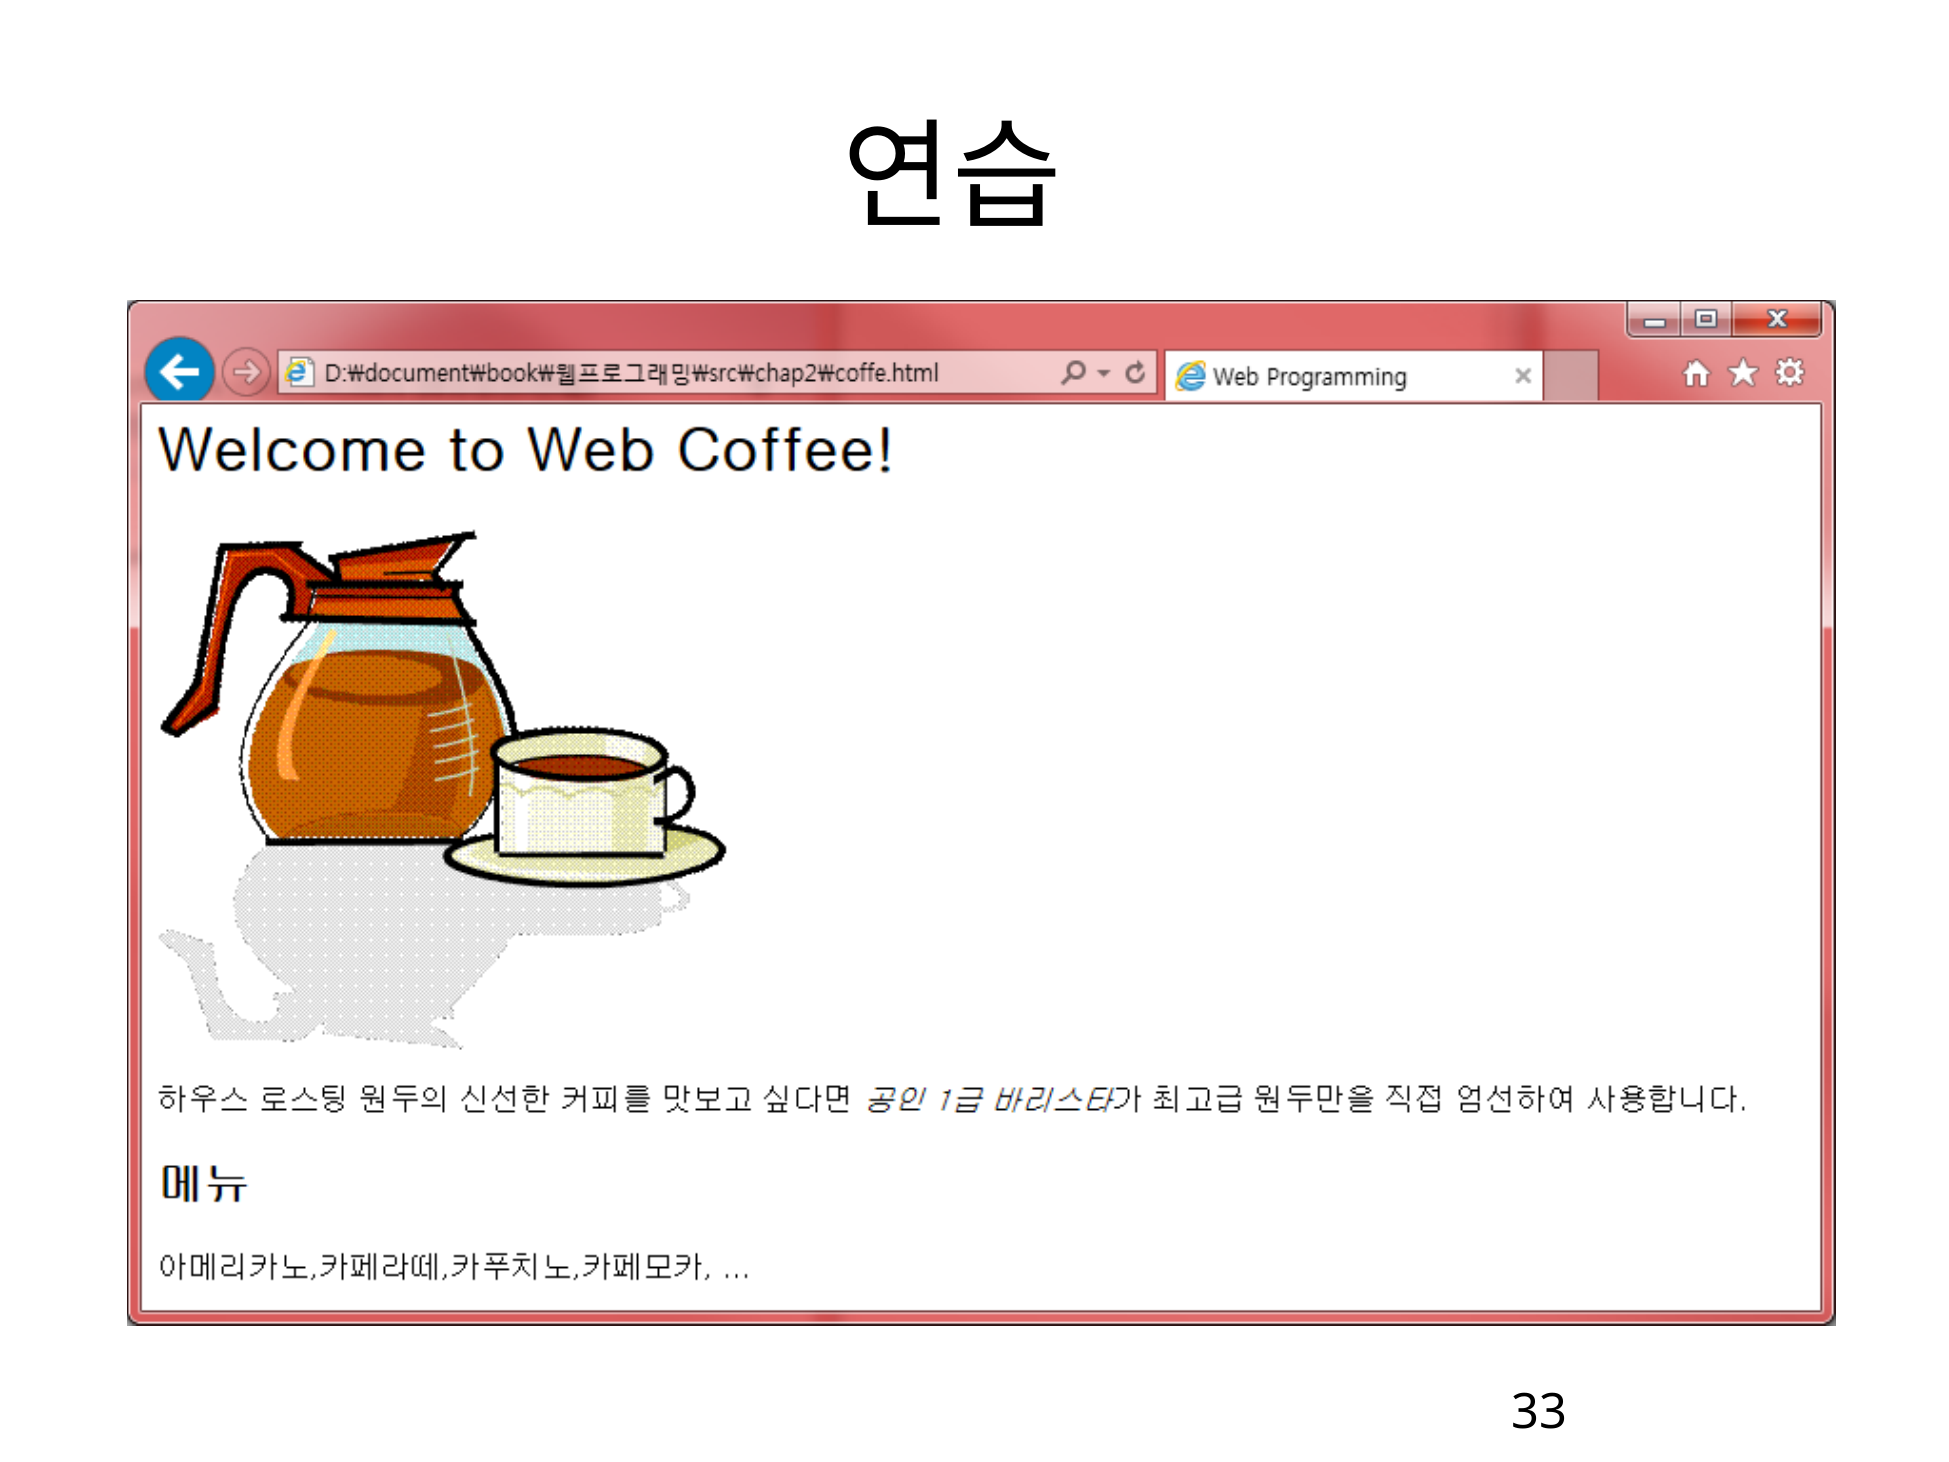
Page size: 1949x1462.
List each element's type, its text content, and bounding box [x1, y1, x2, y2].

picture [127, 300, 1836, 1326]
slide_number <숫자> [1496, 1372, 1899, 1462]
title 연습 [156, 92, 1749, 255]
